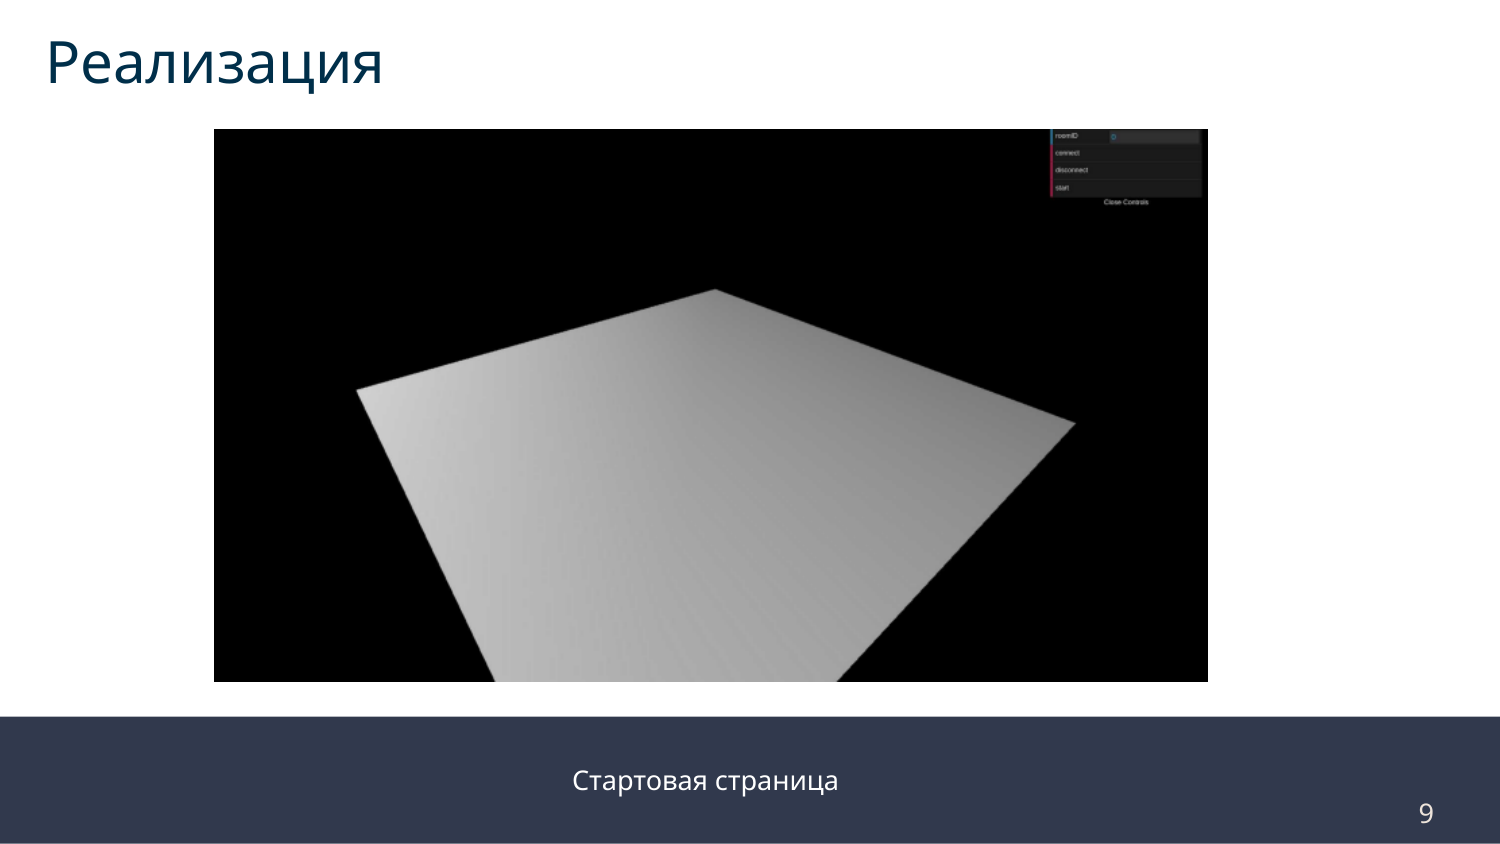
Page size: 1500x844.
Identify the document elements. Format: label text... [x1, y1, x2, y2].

title Реализация [30, 10, 639, 422]
subtitle 9 [1129, 713, 1449, 844]
picture [214, 129, 1208, 682]
list Стартовая страница [51, 741, 1129, 818]
